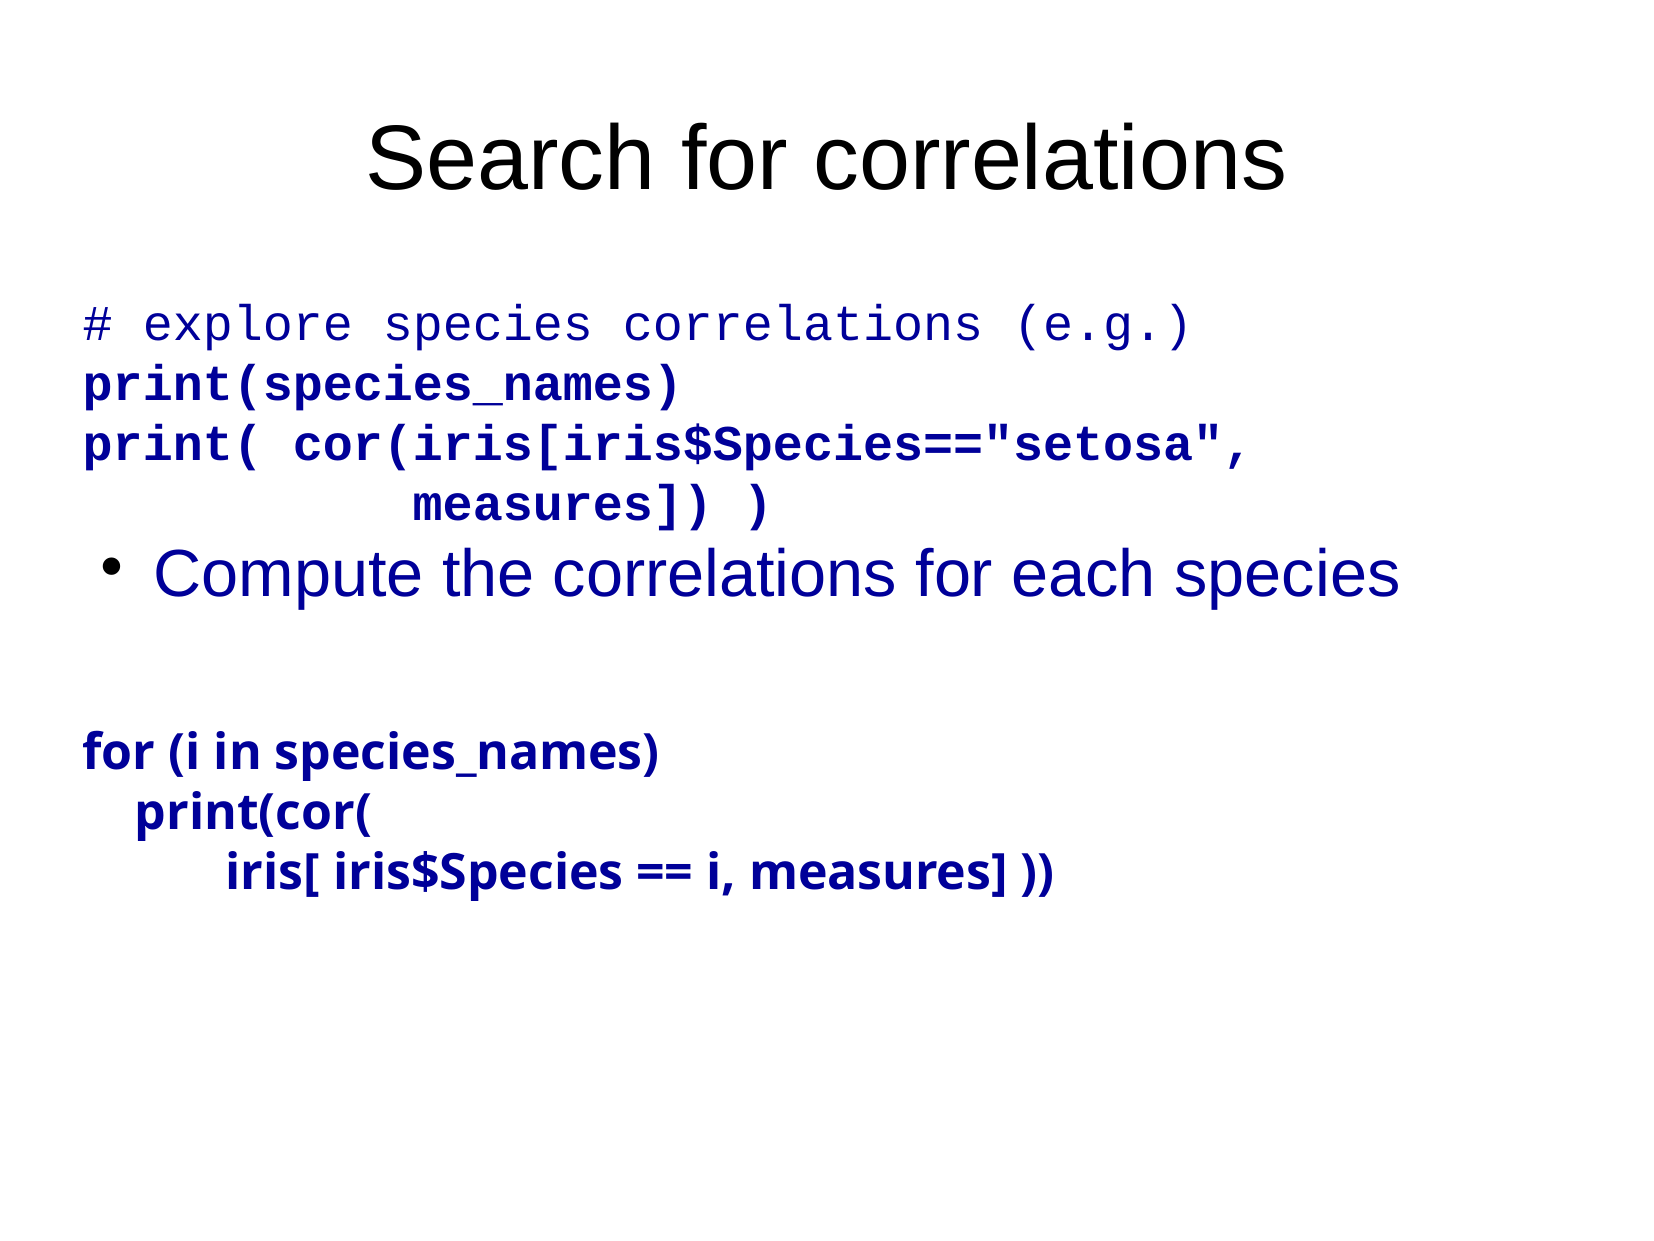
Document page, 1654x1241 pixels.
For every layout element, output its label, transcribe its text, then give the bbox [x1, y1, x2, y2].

text_box # explore species correlations (e.g.) print(species_names) print( cor(iris[iris$Species=="setosa", measures]) ) Compute the correlations for each species for (i in species_names) print(cor( iris[ iris$Species == i, measures] )) [82, 290, 1571, 1087]
text_box Search for correlations [82, 49, 1571, 257]
